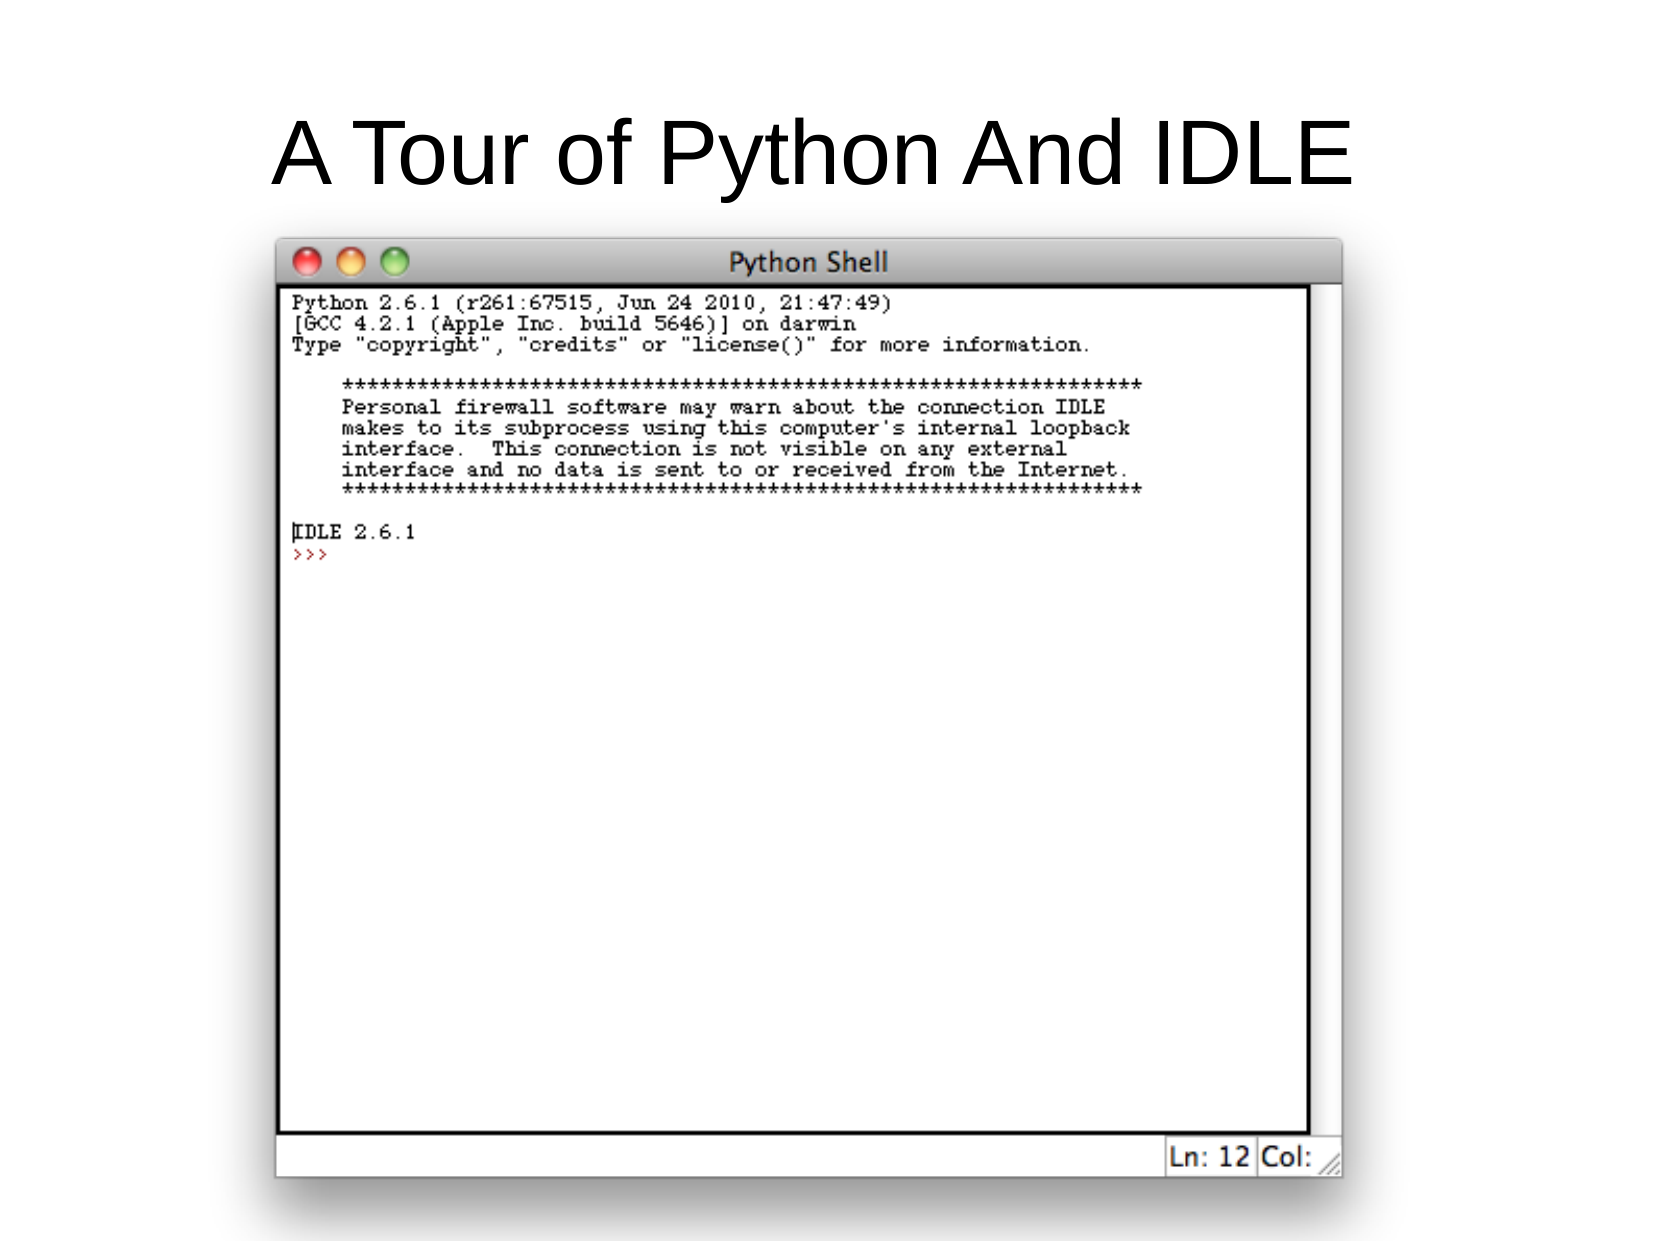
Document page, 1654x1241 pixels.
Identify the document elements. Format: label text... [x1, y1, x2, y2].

title A Tour of Python And IDLE [82, 49, 1571, 257]
picture [193, 187, 1426, 1241]
